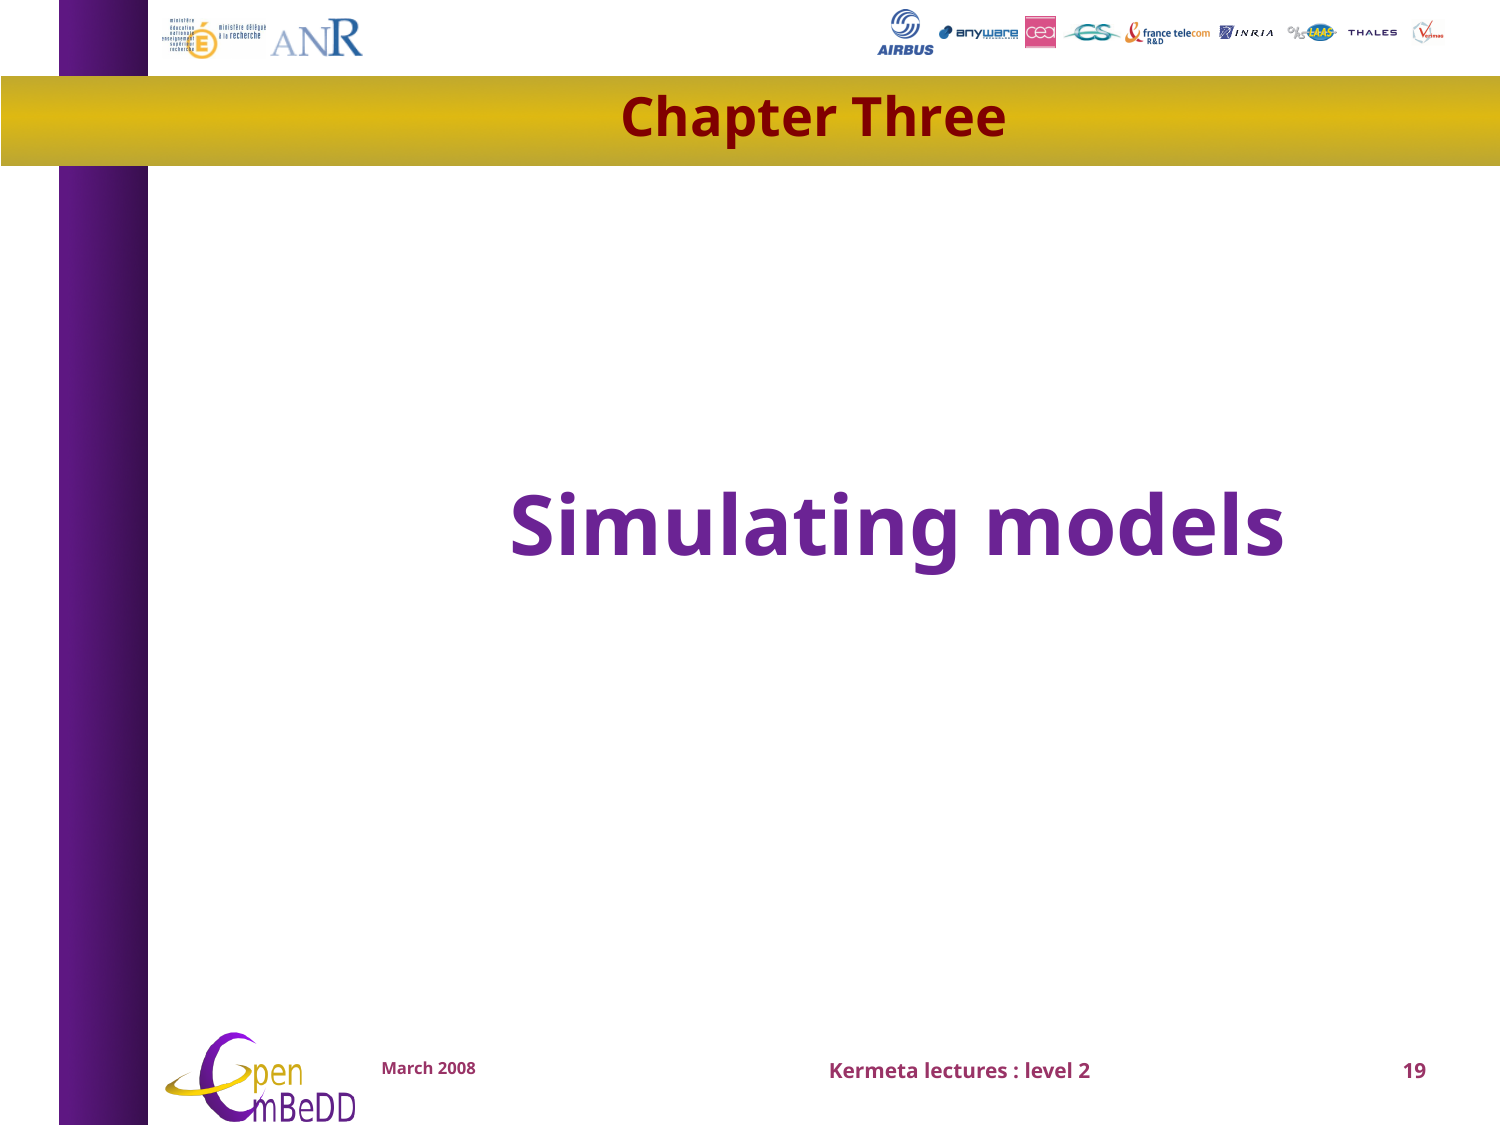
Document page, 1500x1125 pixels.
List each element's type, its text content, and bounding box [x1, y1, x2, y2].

text_box <numéro> [1387, 1049, 1482, 1101]
title Chapter Three [582, 74, 1046, 156]
text_box Kermeta lectures : level 2 [531, 1049, 1387, 1101]
list Simulating models [438, 464, 1500, 580]
text_box March 2008 [366, 1049, 531, 1101]
picture [270, 18, 363, 57]
picture [162, 18, 266, 59]
picture [165, 1032, 355, 1122]
picture [877, 9, 1445, 55]
picture [1, 0, 1500, 1125]
